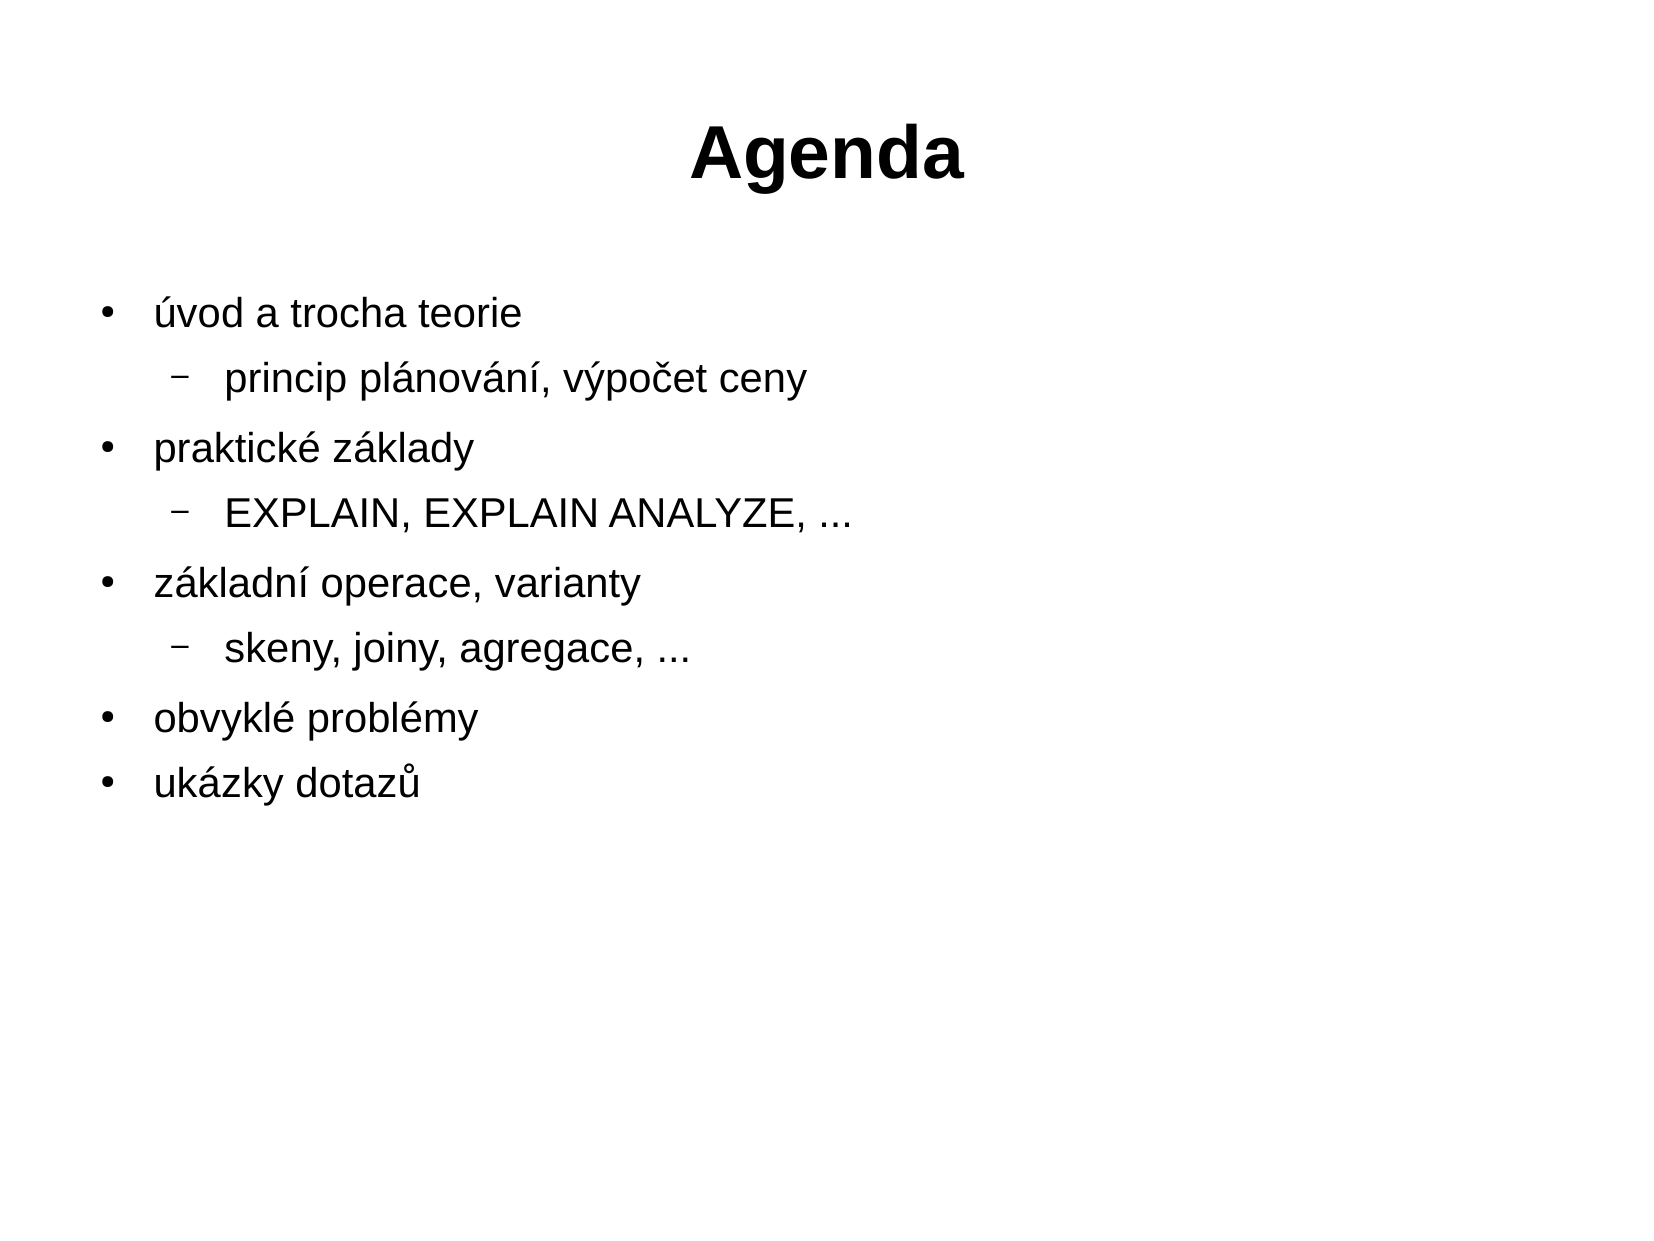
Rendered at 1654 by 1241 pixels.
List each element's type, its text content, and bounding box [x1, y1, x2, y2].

title Agenda [82, 49, 1571, 257]
list úvod a trocha teorie princip plánování, výpočet ceny praktické základy EXPLAIN, EXPLAIN ANALYZE, ... základní operace, varianty skeny, joiny, agregace, ... obvyklé problémy ukázky dotazů [82, 290, 1538, 1111]
